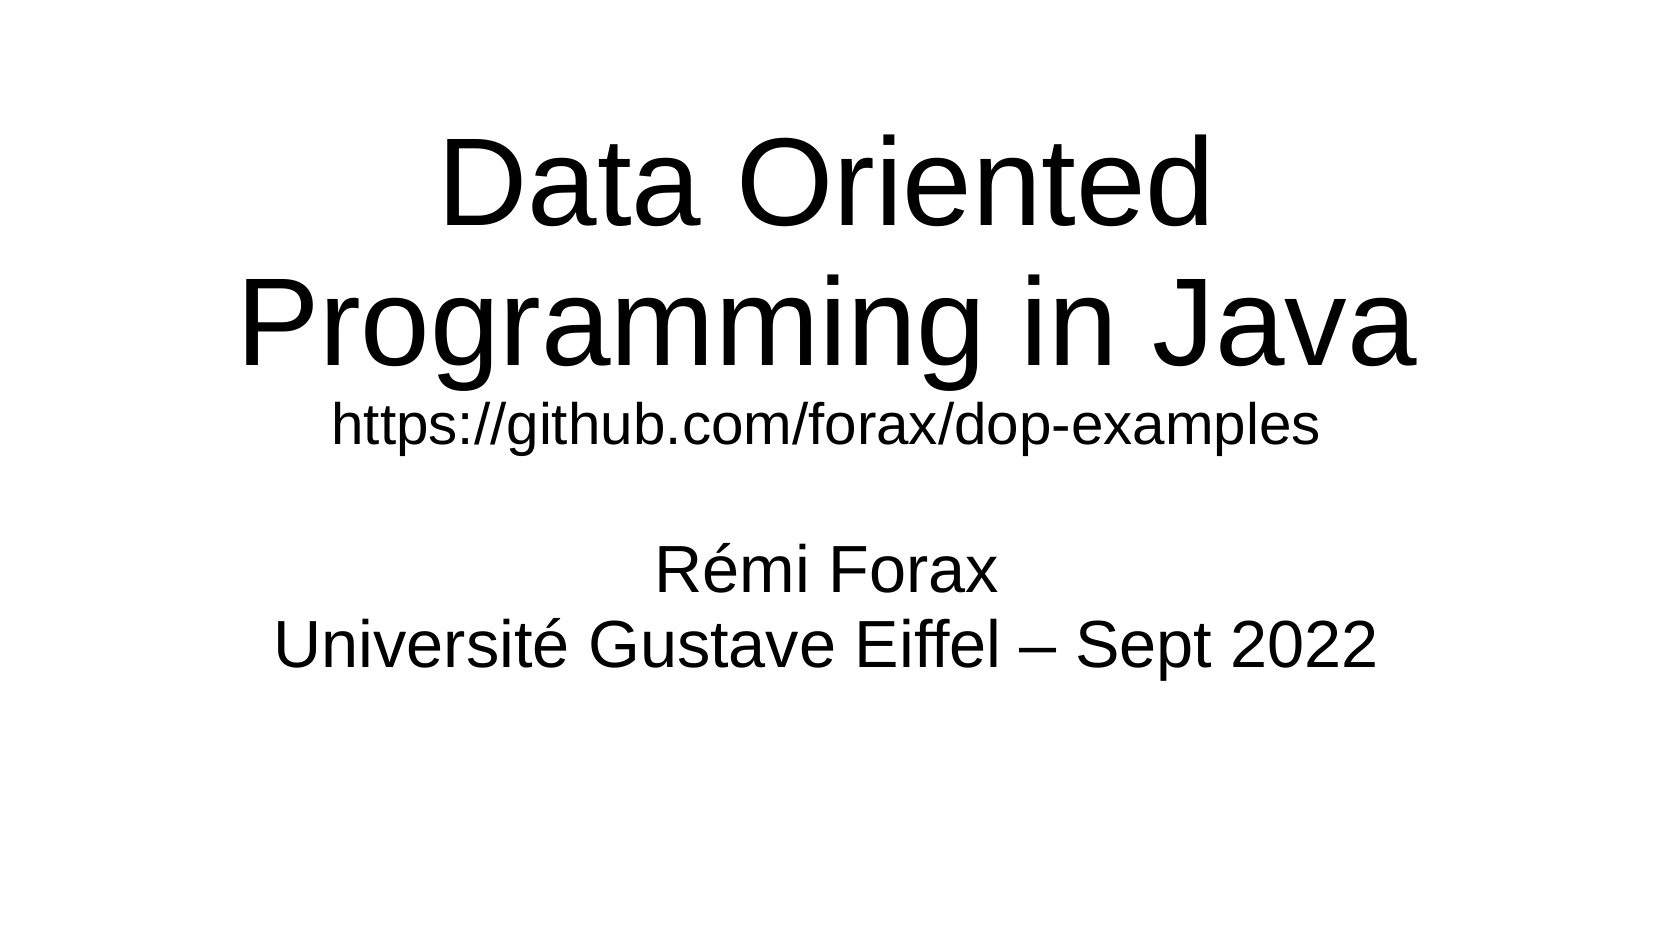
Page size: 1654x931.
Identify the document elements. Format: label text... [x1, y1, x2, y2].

subtitle Data Oriented Programming in Java https://github.com/forax/dop-examples Rémi Forax Université Gustave Eiffel – Sept 2022 [82, 37, 1571, 757]
